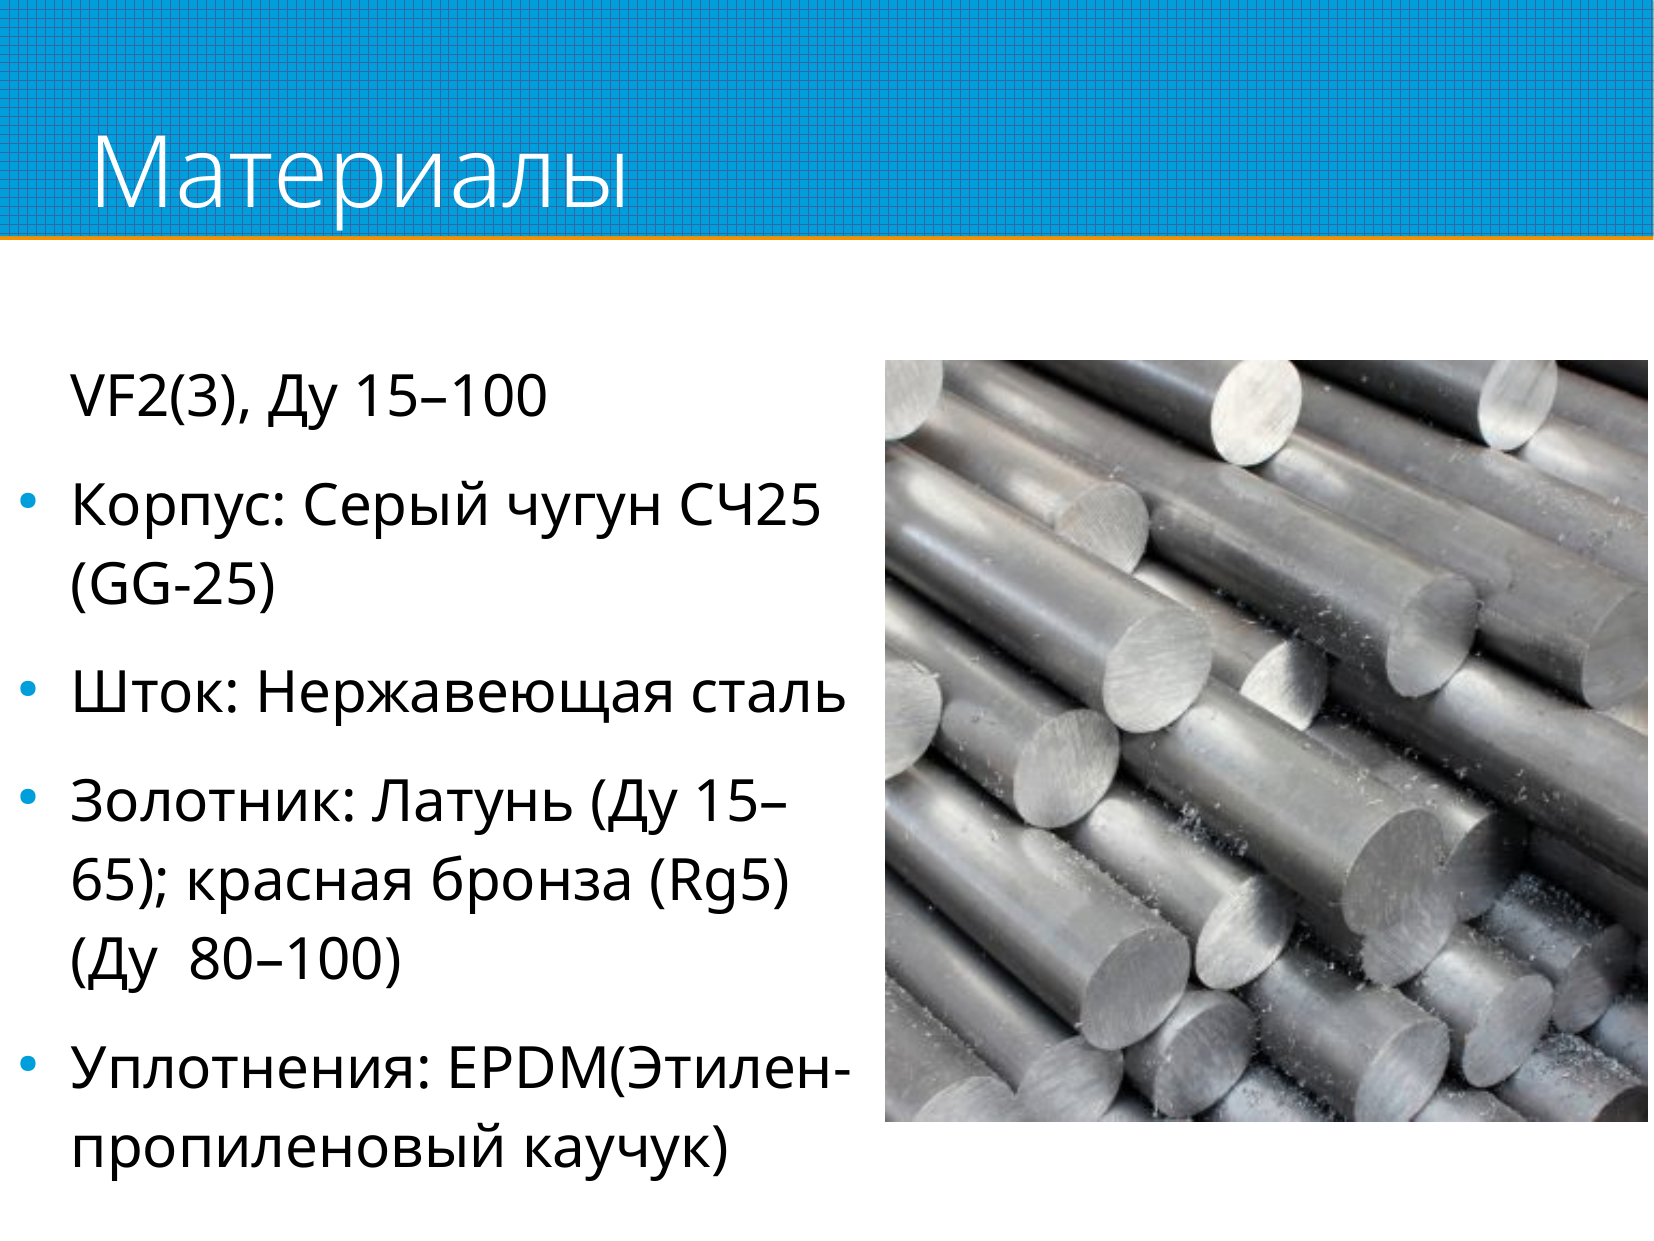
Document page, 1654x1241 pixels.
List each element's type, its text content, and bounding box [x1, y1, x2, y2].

title Материалы [88, 19, 1565, 237]
picture [885, 360, 1648, 1123]
list VF2(3), Ду 15–100 Корпус: Серый чугун СЧ25 (GG-25) Шток: Нержавеющая сталь Золотник: Латунь (Ду 15–65); красная бронза (Rg5) (Ду 80–100) Уплотнения: EPDM(Этилен-пропиленовый каучук) [0, 354, 857, 1211]
